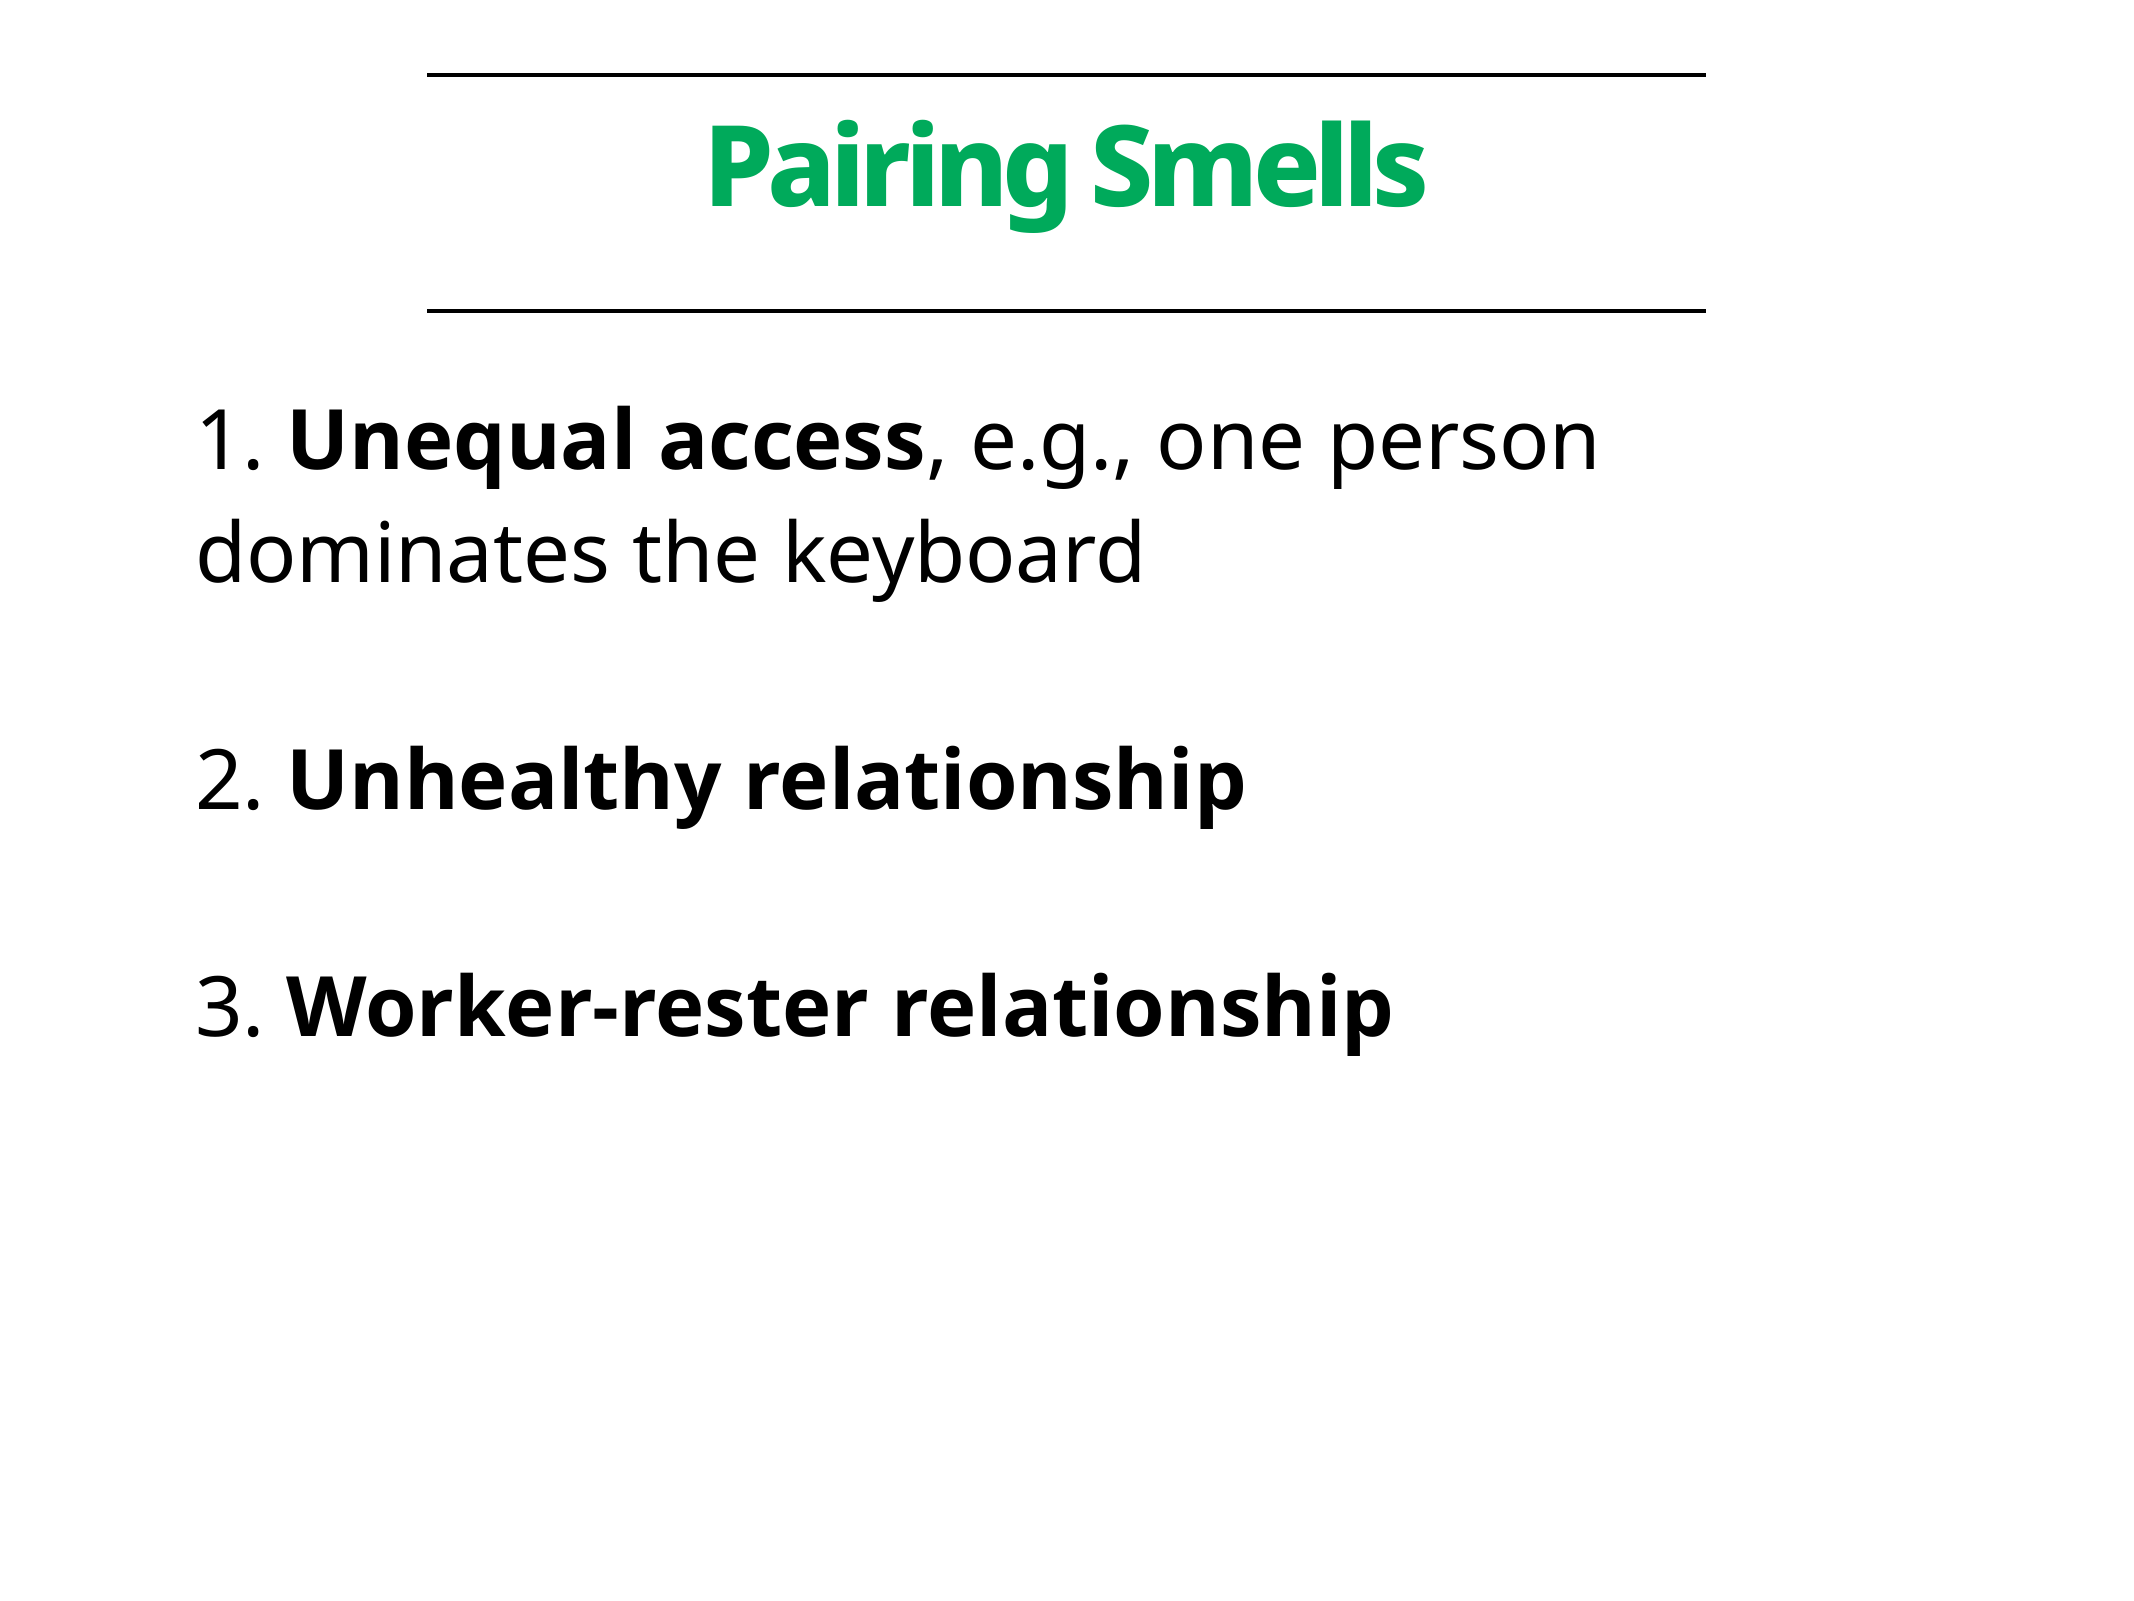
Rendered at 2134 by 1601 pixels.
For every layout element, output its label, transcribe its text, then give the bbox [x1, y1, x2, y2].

text_box 1. Unequal access, e.g., one person dominates the keyboard 2. Unhealthy relationship 3. Worker-rester relationship [120, 305, 1996, 1531]
title Pairing Smells [0, 86, 2133, 271]
